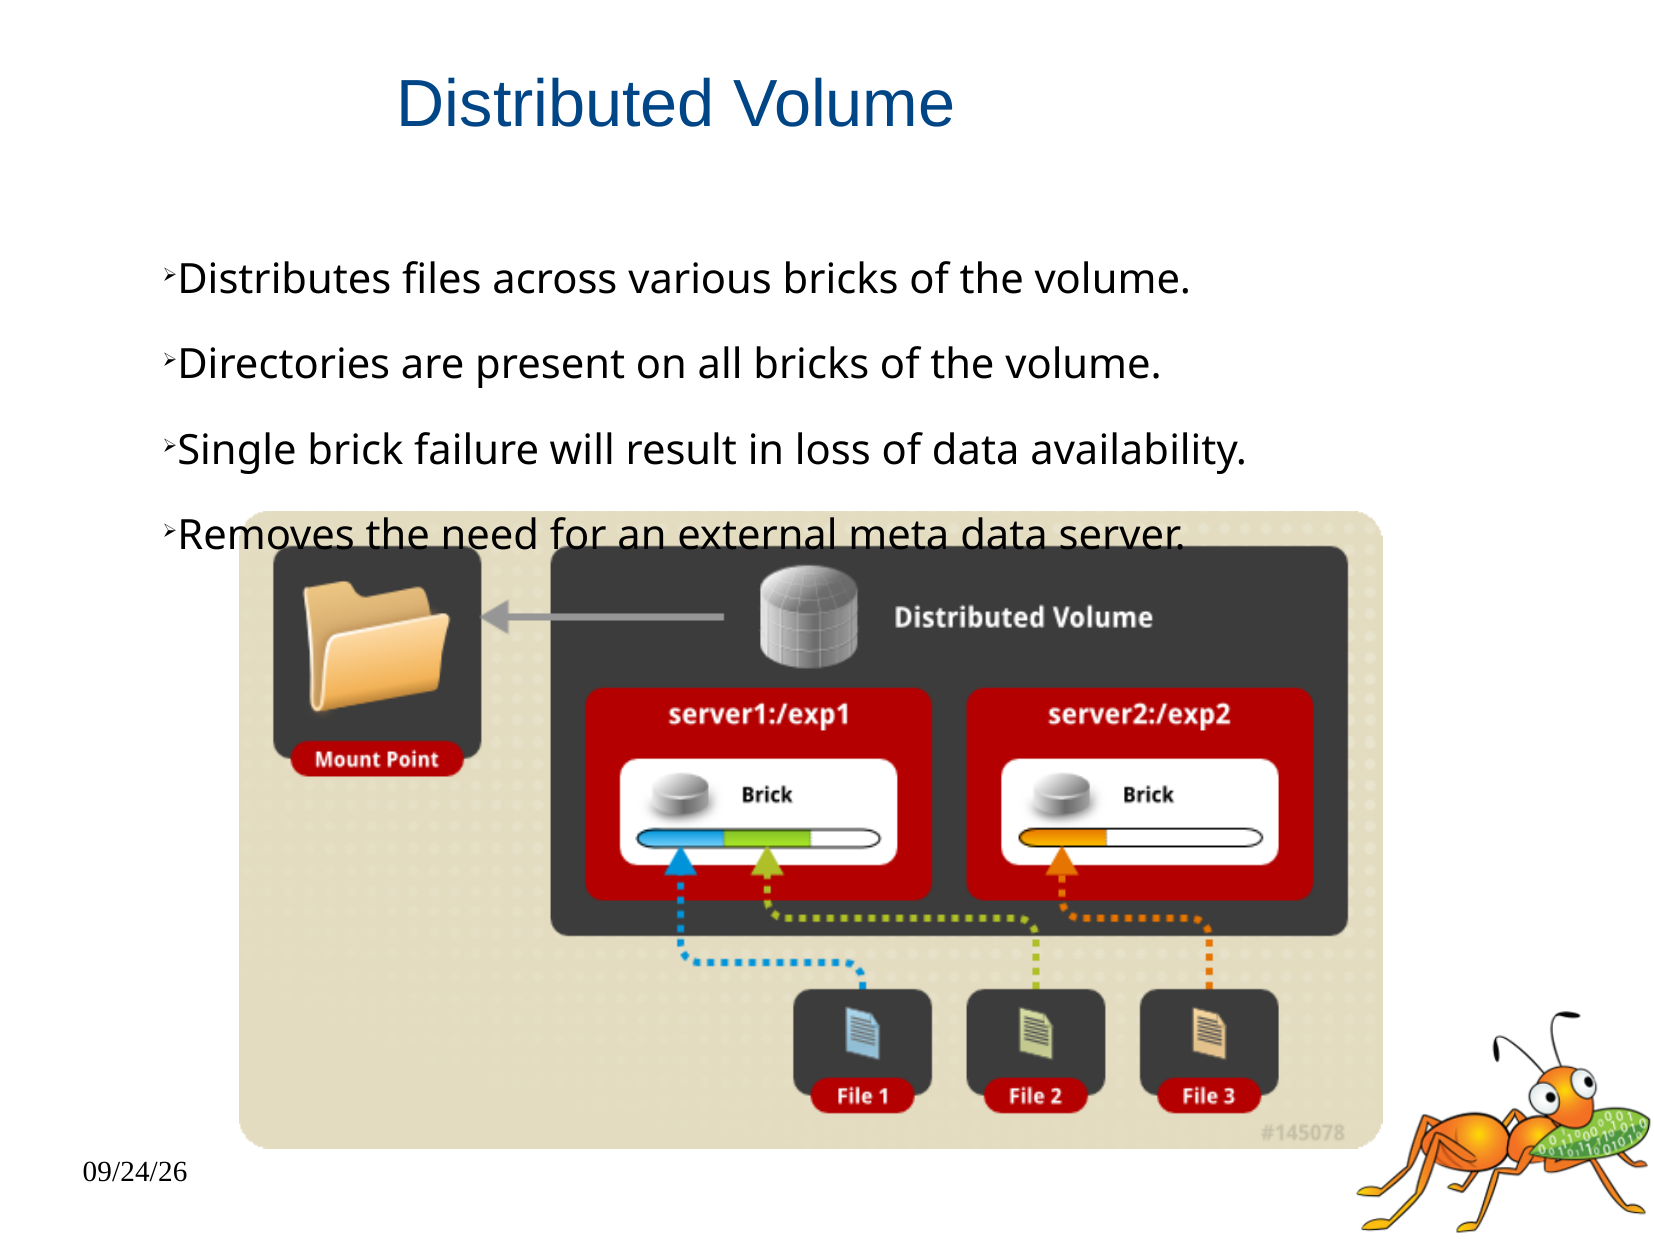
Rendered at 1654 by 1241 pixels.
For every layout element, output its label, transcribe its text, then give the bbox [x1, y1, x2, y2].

text_box Distributed Volume [41, 59, 1312, 149]
text_box Distributes files across various bricks of the volume. Directories are present on all bricks of the volume. Single brick failure will result in loss of data availability. Removes the need for an external meta data server. [147, 212, 1418, 495]
picture [239, 511, 1654, 1235]
